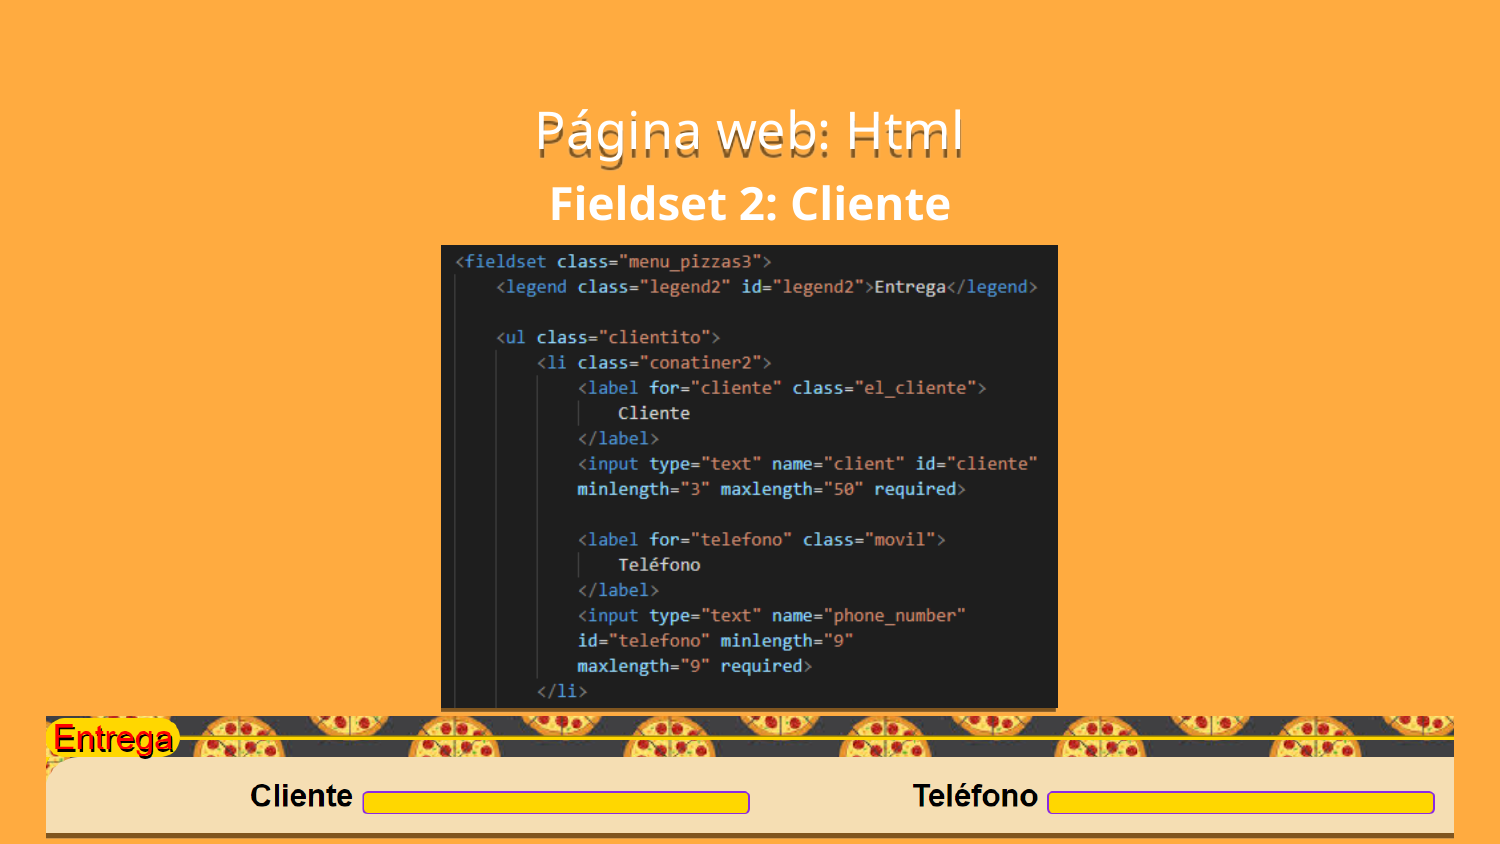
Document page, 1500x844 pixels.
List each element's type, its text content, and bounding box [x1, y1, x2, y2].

picture [46, 716, 1454, 833]
picture [441, 245, 1058, 708]
title Página web: Html [51, 72, 1449, 167]
text_box Fieldset 2: Cliente [399, 159, 1101, 245]
